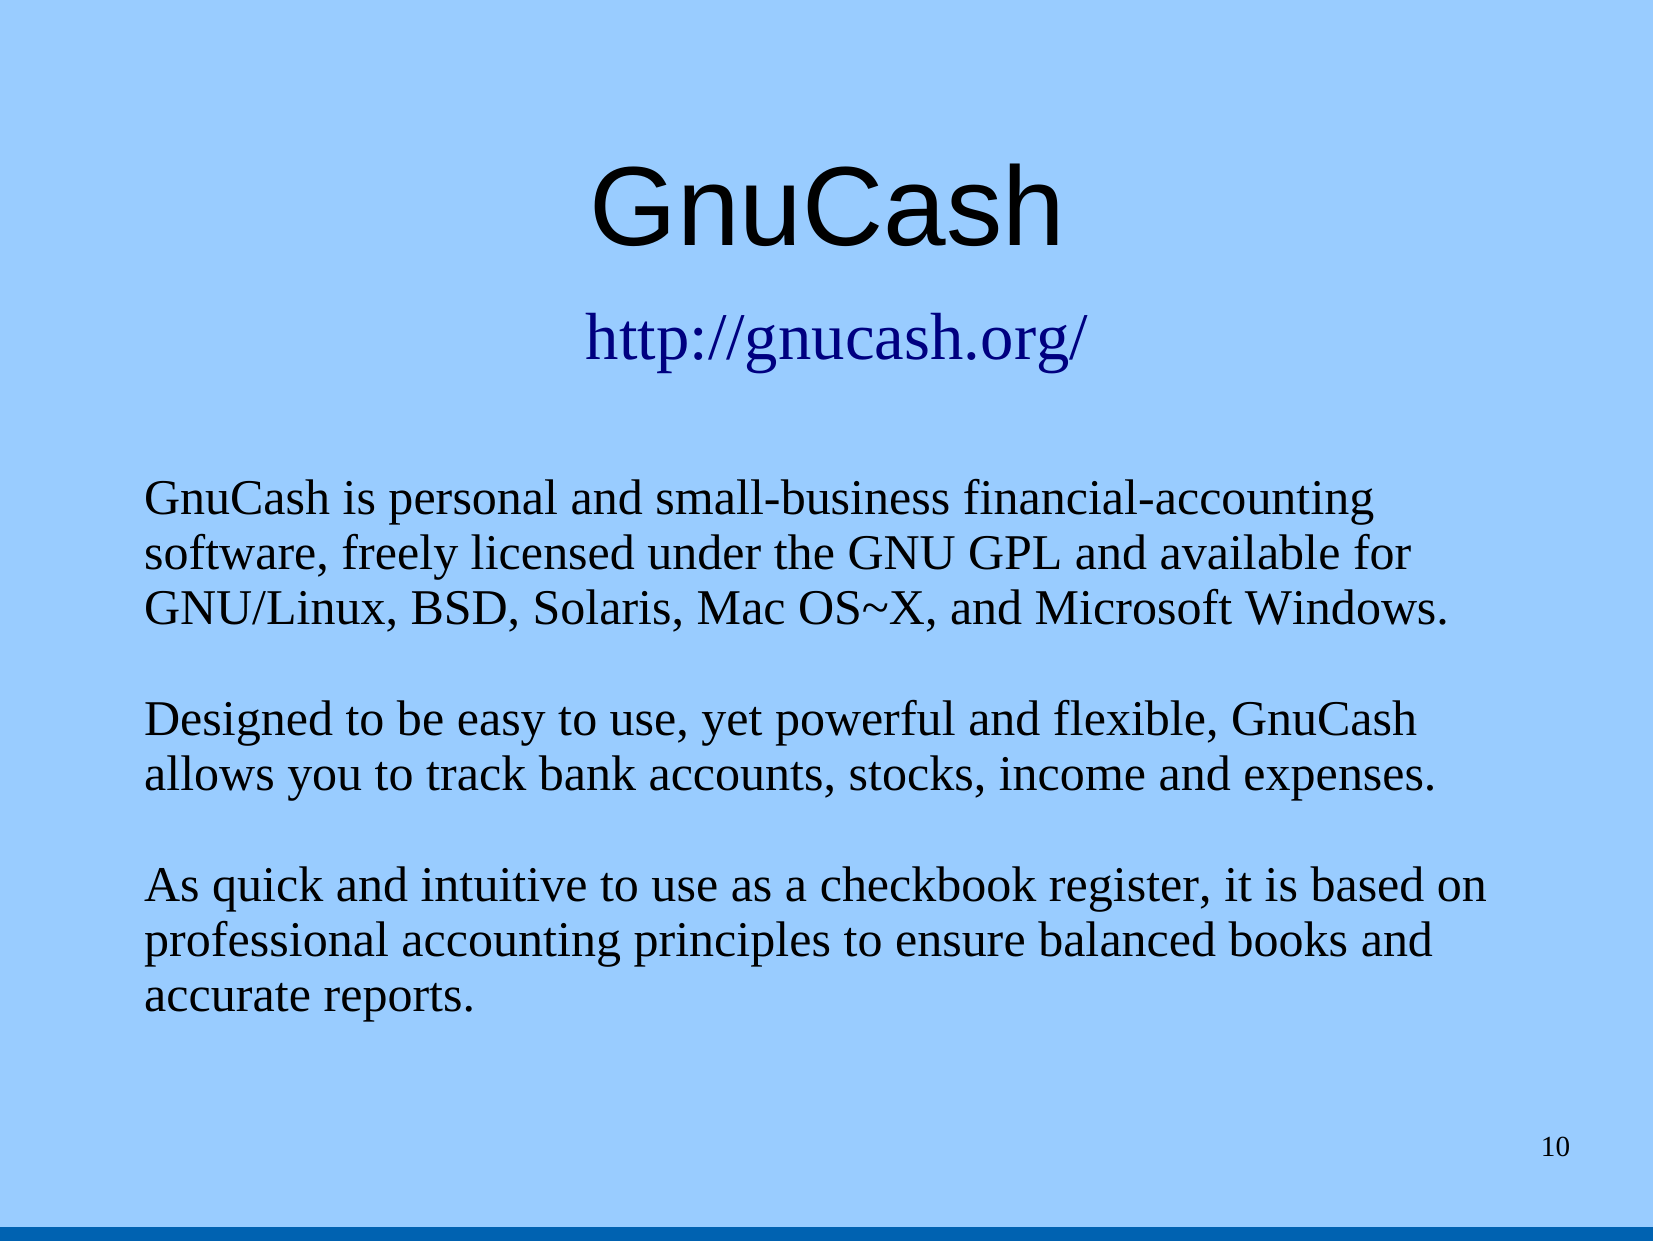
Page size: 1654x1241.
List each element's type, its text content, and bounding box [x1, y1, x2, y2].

title GnuCash [121, 102, 1533, 311]
text_box GnuCash is personal and small-business financial-accounting software, freely licensed under the GNU GPL and available for GNU/Linux, BSD, Solaris, Mac OS~X, and Microsoft Windows. Designed to be easy to use, yet powerful and flexible, GnuCash allows you to track bank accounts, stocks, income and expenses. As quick and intuitive to use as a checkbook register, it is based on professional accounting principles to ensure balanced books and accurate reports. [144, 469, 1532, 1135]
list http://gnucash.org/ [585, 300, 1480, 381]
